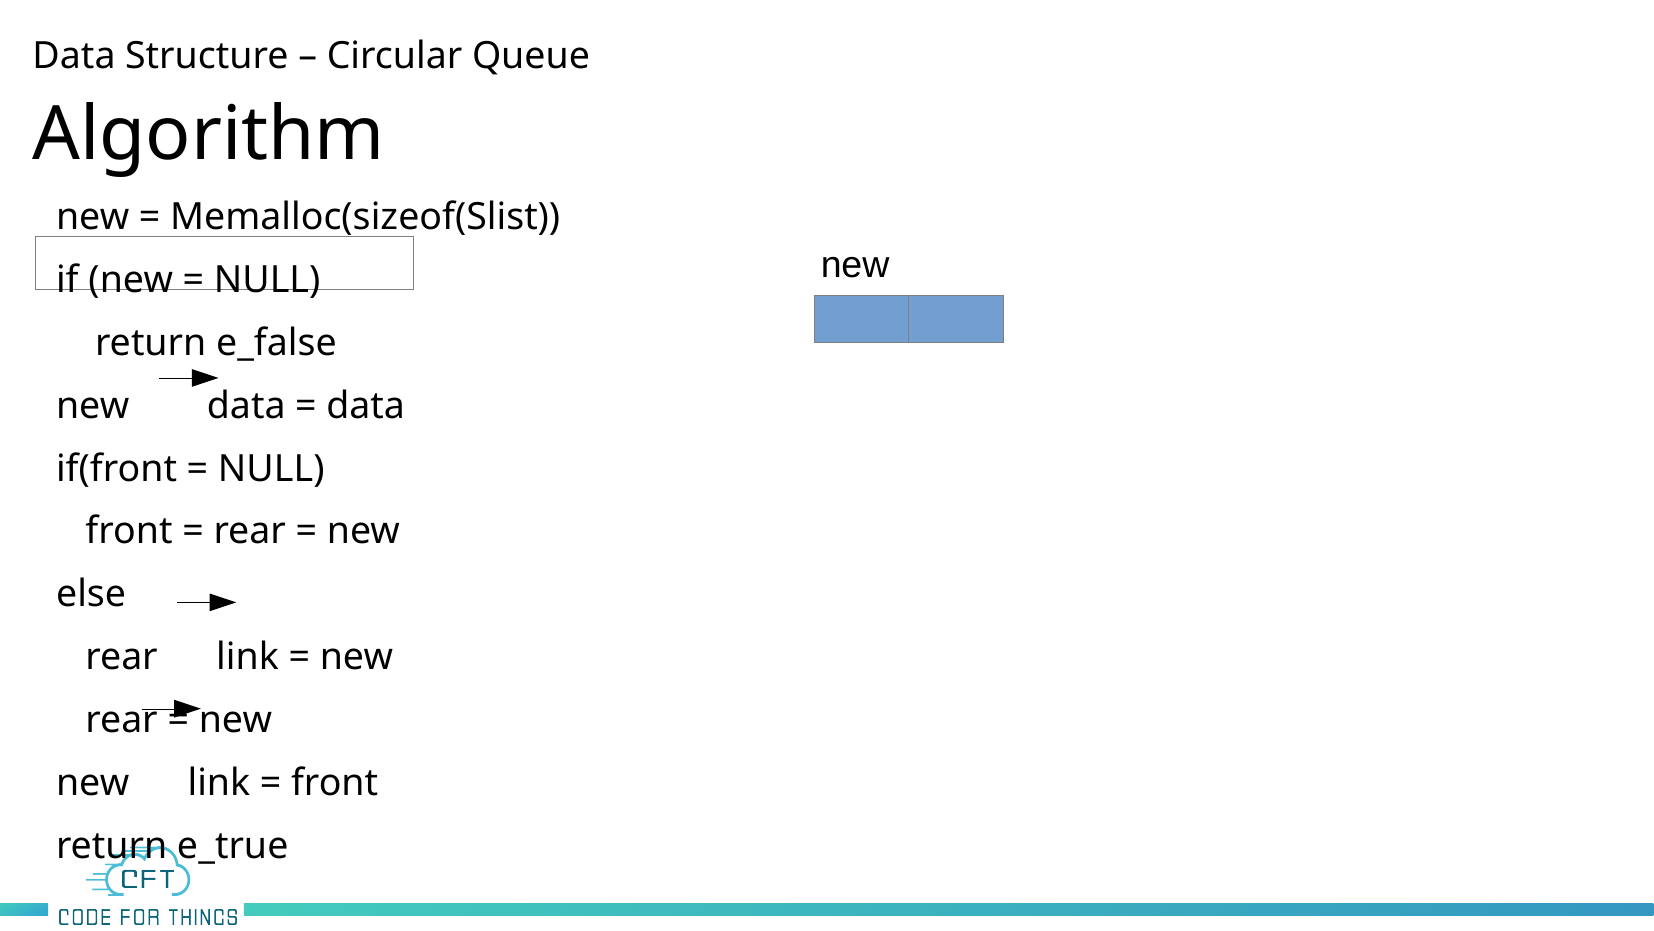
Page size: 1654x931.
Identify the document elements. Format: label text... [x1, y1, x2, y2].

title Data Structure – Circular Queue Algorithm [32, 11, 1524, 199]
text_box [814, 295, 1004, 343]
text_box new [806, 236, 915, 294]
picture [59, 851, 237, 925]
text_box new = Memalloc(sizeof(Slist)) if (new = NULL) return e_false new data = data if(front = NULL) front = rear = new else rear link = new rear = new new link = front return e_true [0, 182, 709, 851]
picture [111, 851, 121, 856]
